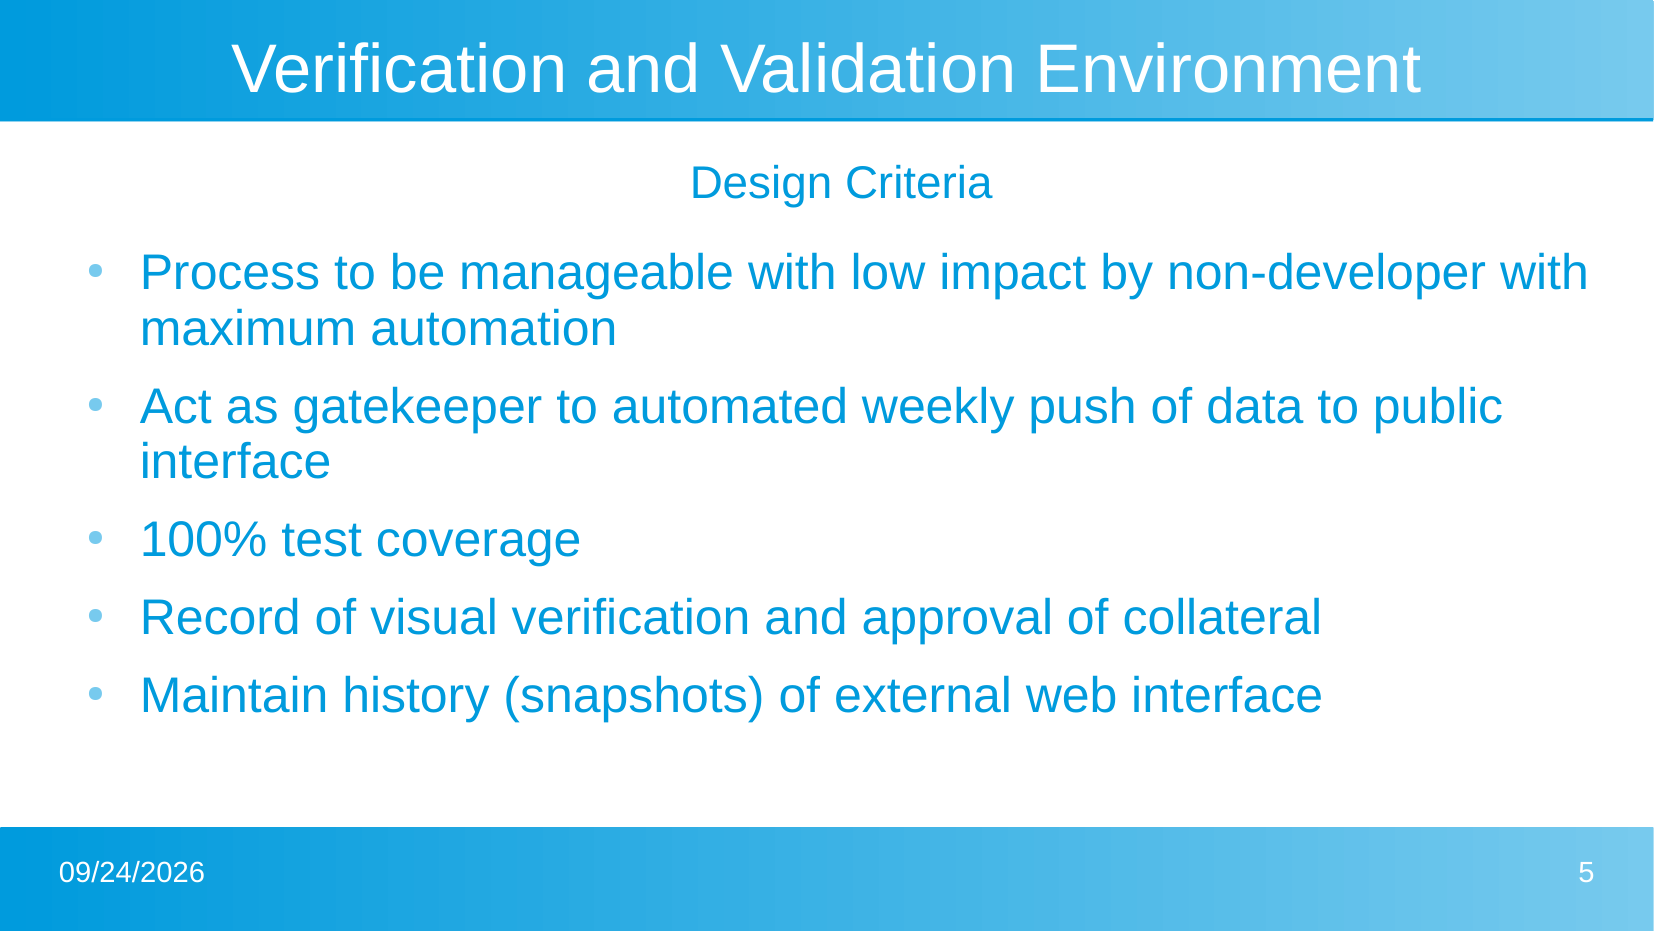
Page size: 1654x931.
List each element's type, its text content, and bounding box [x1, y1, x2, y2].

text_box Design Criteria [675, 150, 1008, 217]
title Verification and Validation Environment [59, 29, 1595, 108]
list Process to be manageable with low impact by non-developer with maximum automation Act as gatekeeper to automated weekly push of data to public interface 100% test coverage Record of visual verification and approval of collateral Maintain history (snapshots) of external web interface [68, 244, 1605, 751]
